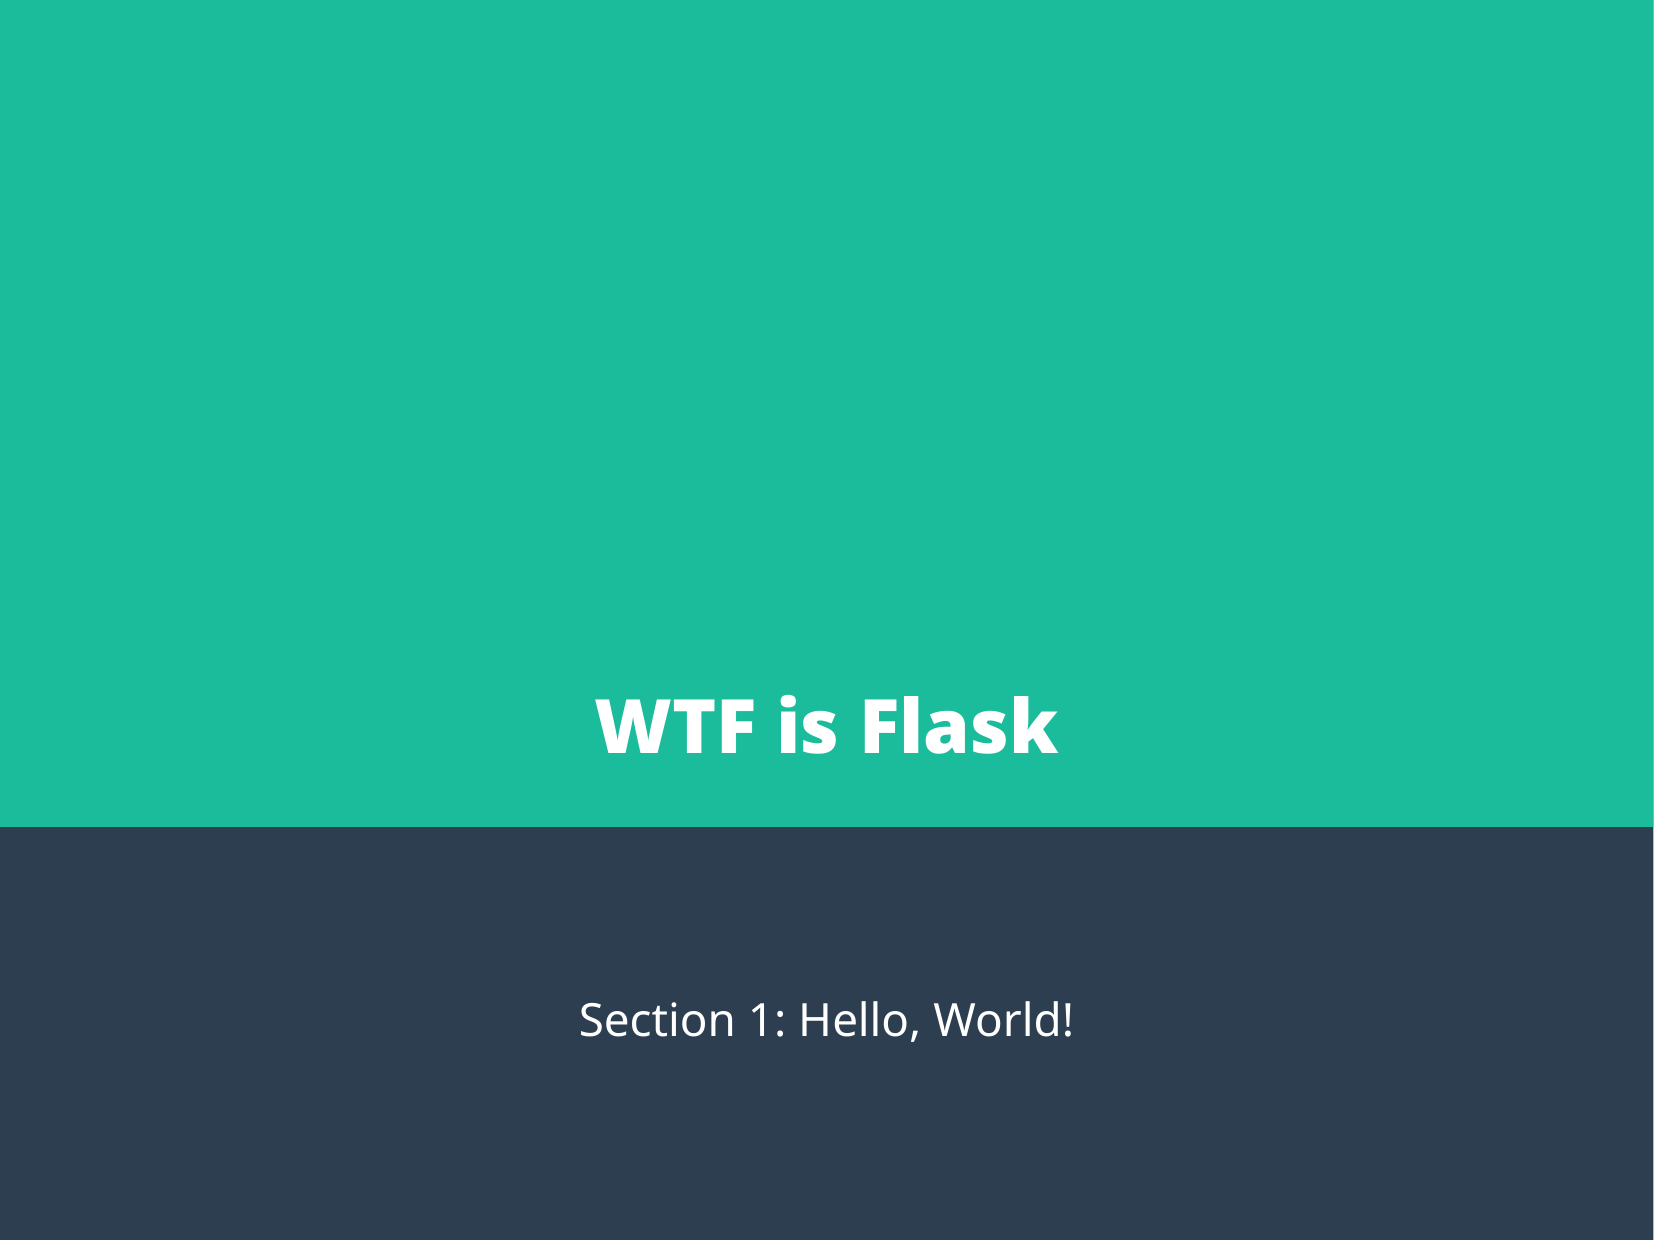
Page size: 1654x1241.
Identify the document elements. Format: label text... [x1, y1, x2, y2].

subtitle Section 1: Hello, World! [59, 856, 1595, 1182]
title WTF is Flask [59, 620, 1595, 778]
